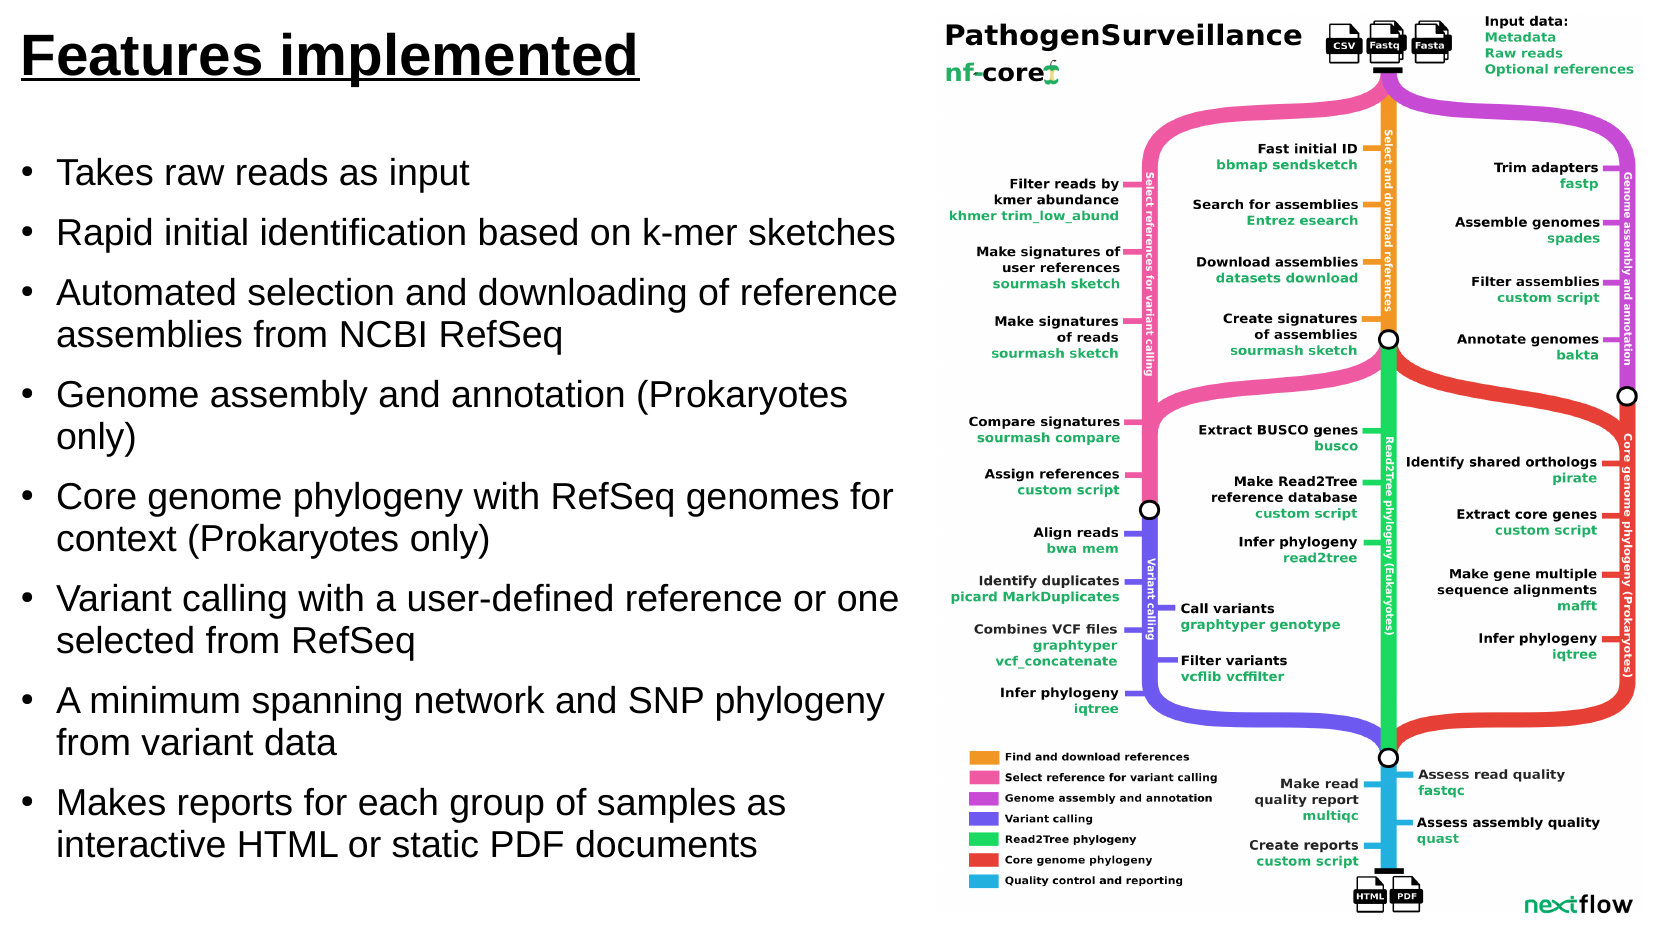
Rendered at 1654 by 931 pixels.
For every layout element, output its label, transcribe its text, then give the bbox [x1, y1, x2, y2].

text_box Features implemented Takes raw reads as input Rapid initial identification based on k-mer sketches Automated selection and downloading of reference assemblies from NCBI RefSeq Genome assembly and annotation (Prokaryotes only) Core genome phylogeny with RefSeq genomes for context (Prokaryotes only) Variant calling with a user-defined reference or one selected from RefSeq A minimum spanning network and SNP phylogeny from variant data Makes reports for each group of samples as interactive HTML or static PDF documents [5, 14, 919, 931]
picture [937, 13, 1642, 914]
